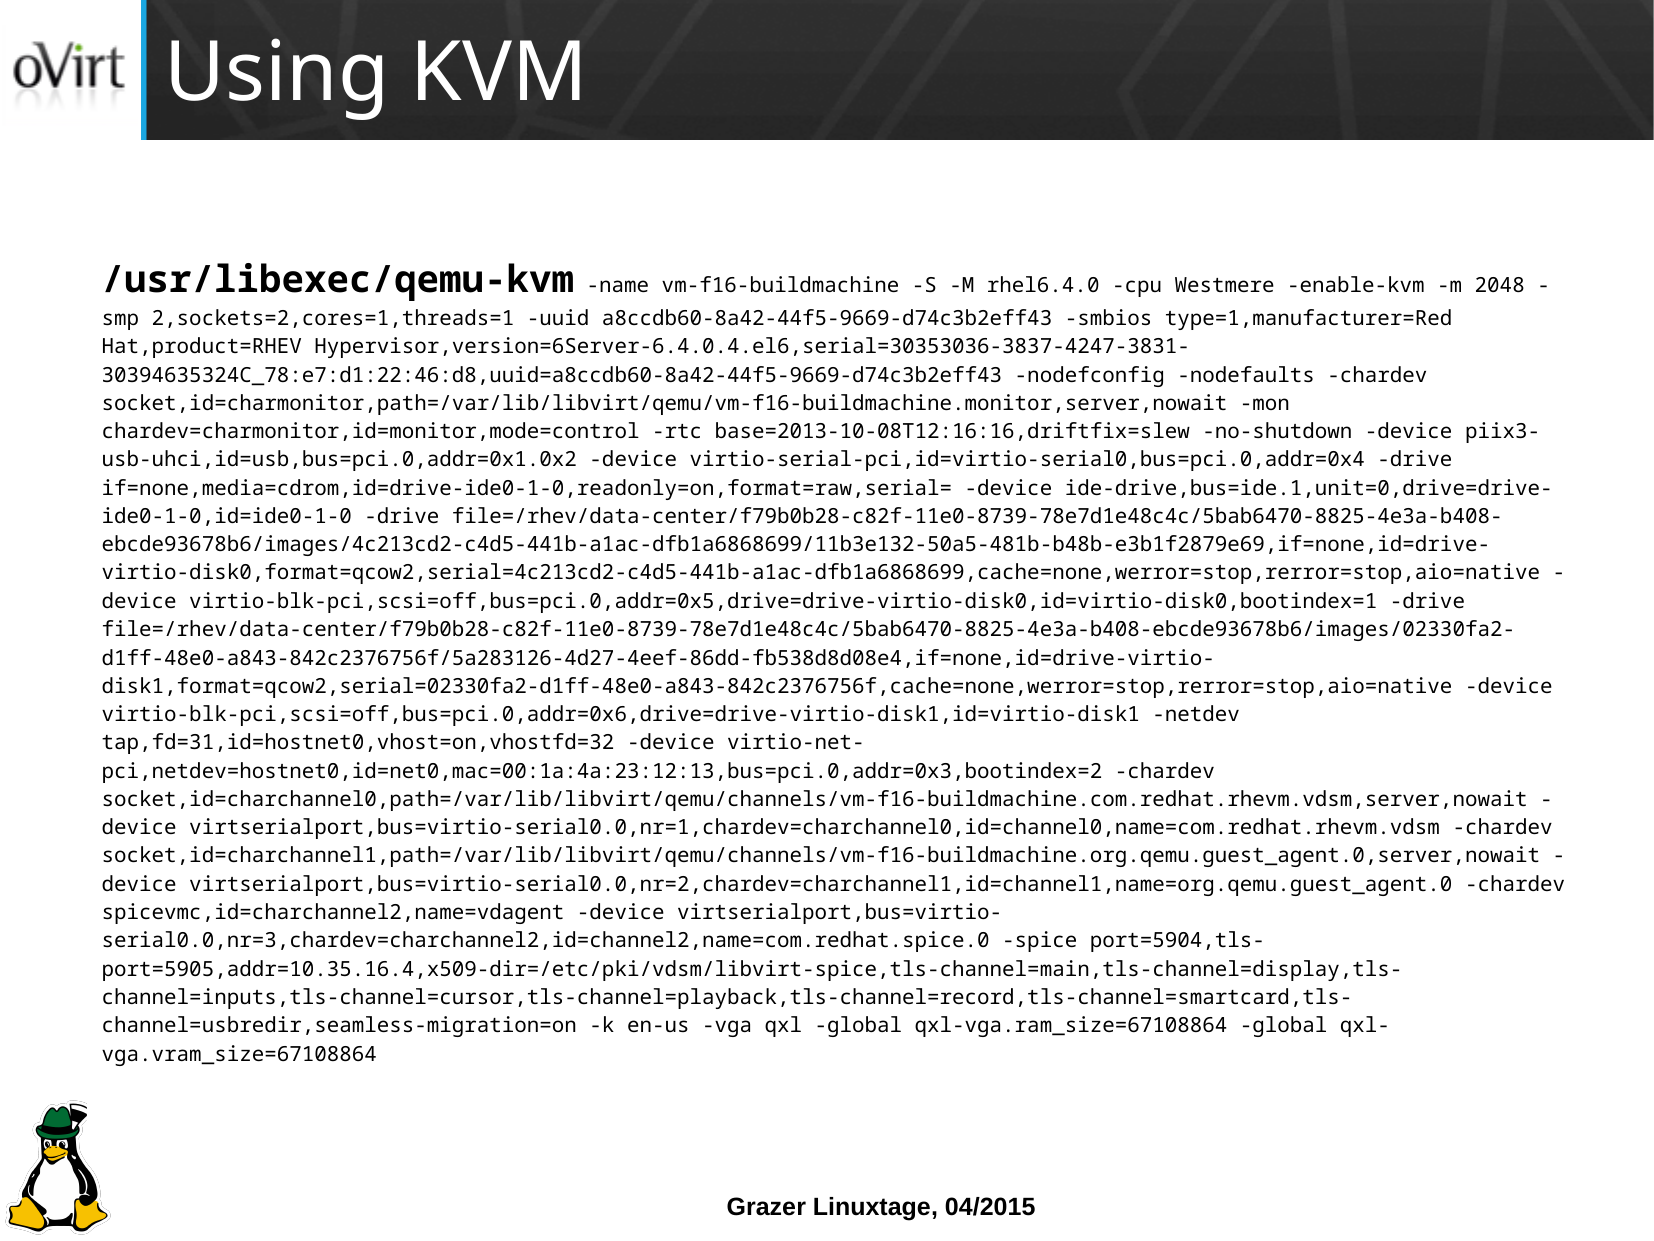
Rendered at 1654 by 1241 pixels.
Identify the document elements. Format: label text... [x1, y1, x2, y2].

text_box /usr/libexec/qemu-kvm -name vm-f16-buildmachine -S -M rhel6.4.0 -cpu Westmere -enable-kvm -m 2048 -smp 2,sockets=2,cores=1,threads=1 -uuid a8ccdb60-8a42-44f5-9669-d74c3b2eff43 -smbios type=1,manufacturer=Red Hat,product=RHEV Hypervisor,version=6Server-6.4.0.4.el6,serial=30353036-3837-4247-3831-30394635324C_78:e7:d1:22:46:d8,uuid=a8ccdb60-8a42-44f5-9669-d74c3b2eff43 -nodefconfig -nodefaults -chardev socket,id=charmonitor,path=/var/lib/libvirt/qemu/vm-f16-buildmachine.monitor,server,nowait -mon chardev=charmonitor,id=monitor,mode=control -rtc base=2013-10-08T12:16:16,driftfix=slew -no-shutdown -device piix3-usb-uhci,id=usb,bus=pci.0,addr=0x1.0x2 -device virtio-serial-pci,id=virtio-serial0,bus=pci.0,addr=0x4 -drive if=none,media=cdrom,id=drive-ide0-1-0,readonly=on,format=raw,serial= -device ide-drive,bus=ide.1,unit=0,drive=drive-ide0-1-0,id=ide0-1-0 -drive file=/rhev/data-center/f79b0b28-c82f-11e0-8739-78e7d1e48c4c/5bab6470-8825-4e3a-b408-ebcde93678b6/images/4c213cd2-c4d5-441b-a1ac-dfb1a6868699/11b3e132-50a5-481b-b48b-e3b1f2879e69,if=none,id=drive-virtio-disk0,format=qcow2,serial=4c213cd2-c4d5-441b-a1ac-dfb1a6868699,cache=none,werror=stop,rerror=stop,aio=native -device virtio-blk-pci,scsi=off,bus=pci.0,addr=0x5,drive=drive-virtio-disk0,id=virtio-disk0,bootindex=1 -drive file=/rhev/data-center/f79b0b28-c82f-11e0-8739-78e7d1e48c4c/5bab6470-8825-4e3a-b408-ebcde93678b6/images/02330fa2-d1ff-48e0-a843-842c2376756f/5a283126-4d27-4eef-86dd-fb538d8d08e4,if=none,id=drive-virtio-disk1,format=qcow2,serial=02330fa2-d1ff-48e0-a843-842c2376756f,cache=none,werror=stop,rerror=stop,aio=native -device virtio-blk-pci,scsi=off,bus=pci.0,addr=0x6,drive=drive-virtio-disk1,id=virtio-disk1 -netdev tap,fd=31,id=hostnet0,vhost=on,vhostfd=32 -device virtio-net-pci,netdev=hostnet0,id=net0,mac=00:1a:4a:23:12:13,bus=pci.0,addr=0x3,bootindex=2 -chardev socket,id=charchannel0,path=/var/lib/libvirt/qemu/channels/vm-f16-buildmachine.com.redhat.rhevm.vdsm,server,nowait -device virtserialport,bus=virtio-serial0.0,nr=1,chardev=charchannel0,id=channel0,name=com.redhat.rhevm.vdsm -chardev socket,id=charchannel1,path=/var/lib/libvirt/qemu/channels/vm-f16-buildmachine.org.qemu.guest_agent.0,server,nowait -device virtserialport,bus=virtio-serial0.0,nr=2,chardev=charchannel1,id=channel1,name=org.qemu.guest_agent.0 -chardev spicevmc,id=charchannel2,name=vdagent -device virtserialport,bus=virtio-serial0.0,nr=3,chardev=charchannel2,id=channel2,name=com.redhat.spice.0 -spice port=5904,tls-port=5905,addr=10.35.16.4,x509-dir=/etc/pki/vdsm/libvirt-spice,tls-channel=main,tls-channel=display,tls-channel=inputs,tls-channel=cursor,tls-channel=playback,tls-channel=record,tls-channel=smartcard,tls-channel=usbredir,seamless-migration=on -k en-us -vga qxl -global qxl-vga.ram_size=67108864 -global qxl-vga.vram_size=67108864 [86, 244, 1591, 1126]
picture [5, 1100, 111, 1235]
title Using KVM [164, 18, 1653, 119]
picture [0, 0, 1654, 140]
